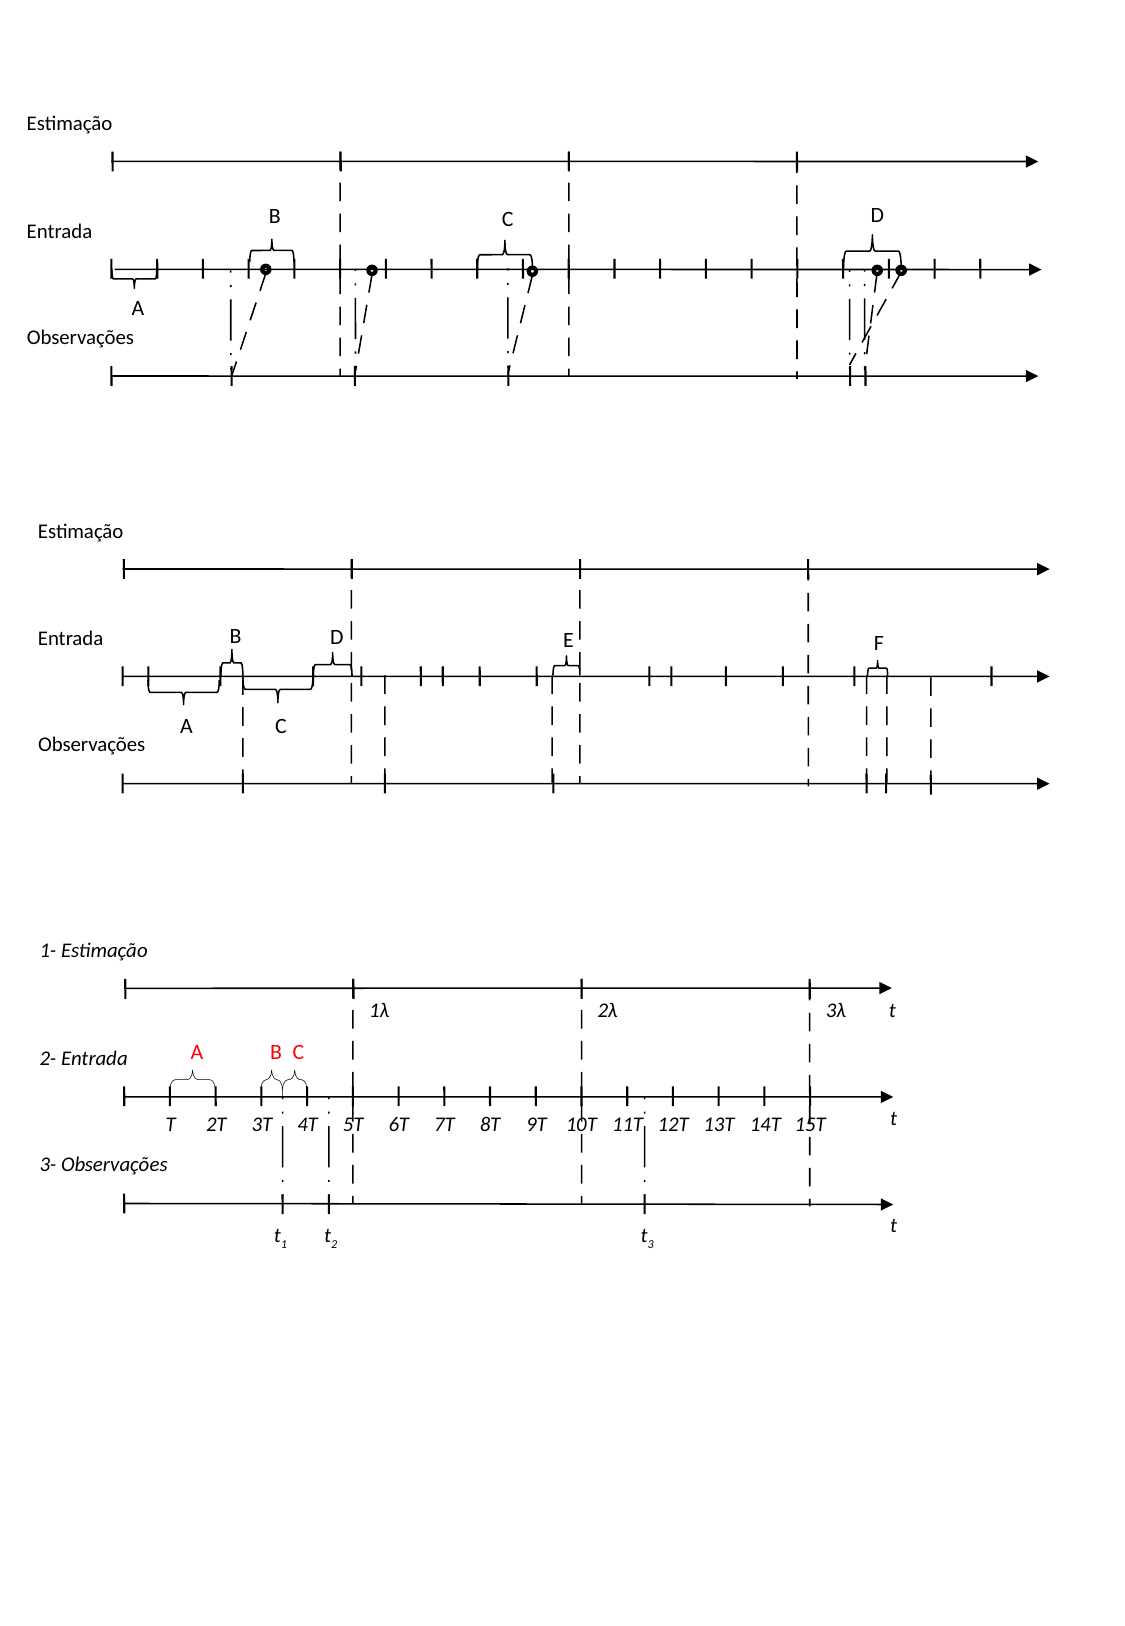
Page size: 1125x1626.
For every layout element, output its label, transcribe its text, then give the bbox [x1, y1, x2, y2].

text_box 10T [579, 1119, 585, 1130]
text_box D [320, 615, 345, 657]
text_box B [259, 194, 284, 236]
text_box 8T [463, 1102, 509, 1143]
text_box Estimação [11, 102, 143, 142]
text_box 2λ [582, 988, 635, 1029]
text_box Observações [23, 723, 168, 764]
text_box F [864, 620, 889, 662]
text_box Entrada [23, 617, 154, 658]
text_box 2- Entrada [24, 1037, 155, 1078]
text_box 1λ [354, 988, 407, 1029]
text_box 10T [546, 1102, 587, 1143]
text_box 7T [416, 1102, 463, 1143]
text_box 6T [372, 1102, 416, 1143]
text_box A [171, 703, 195, 745]
text_box A [122, 285, 147, 327]
text_box T [150, 1102, 188, 1143]
text_box t3 [625, 1214, 678, 1258]
text_box E [554, 618, 578, 660]
text_box Entrada [11, 209, 143, 250]
text_box 15T [775, 1102, 845, 1143]
text_box 3- Observações [24, 1143, 203, 1184]
text_box 5T [326, 1102, 372, 1143]
text_box C [283, 1030, 308, 1072]
text_box D [861, 193, 886, 235]
text_box 2T [188, 1102, 235, 1143]
text_box t [875, 1096, 912, 1137]
text_box 13T [683, 1102, 730, 1143]
text_box t1 [259, 1214, 309, 1258]
text_box 3λ [811, 988, 863, 1029]
text_box t [873, 988, 910, 1029]
text_box B [220, 614, 245, 656]
text_box t2 [309, 1214, 362, 1258]
text_box 14T [730, 1102, 775, 1143]
text_box Observações [12, 316, 157, 356]
text_box 3T [235, 1102, 280, 1143]
text_box C [265, 703, 290, 745]
text_box t [875, 1204, 912, 1245]
text_box 4T [280, 1102, 326, 1143]
text_box A [181, 1030, 206, 1072]
text_box 12T [642, 1102, 683, 1143]
text_box 1- Estimação [24, 929, 203, 970]
text_box Estimação [23, 509, 154, 550]
text_box B [261, 1030, 283, 1072]
text_box C [492, 197, 517, 239]
text_box 11T [587, 1102, 642, 1143]
text_box 9T [509, 1102, 546, 1143]
